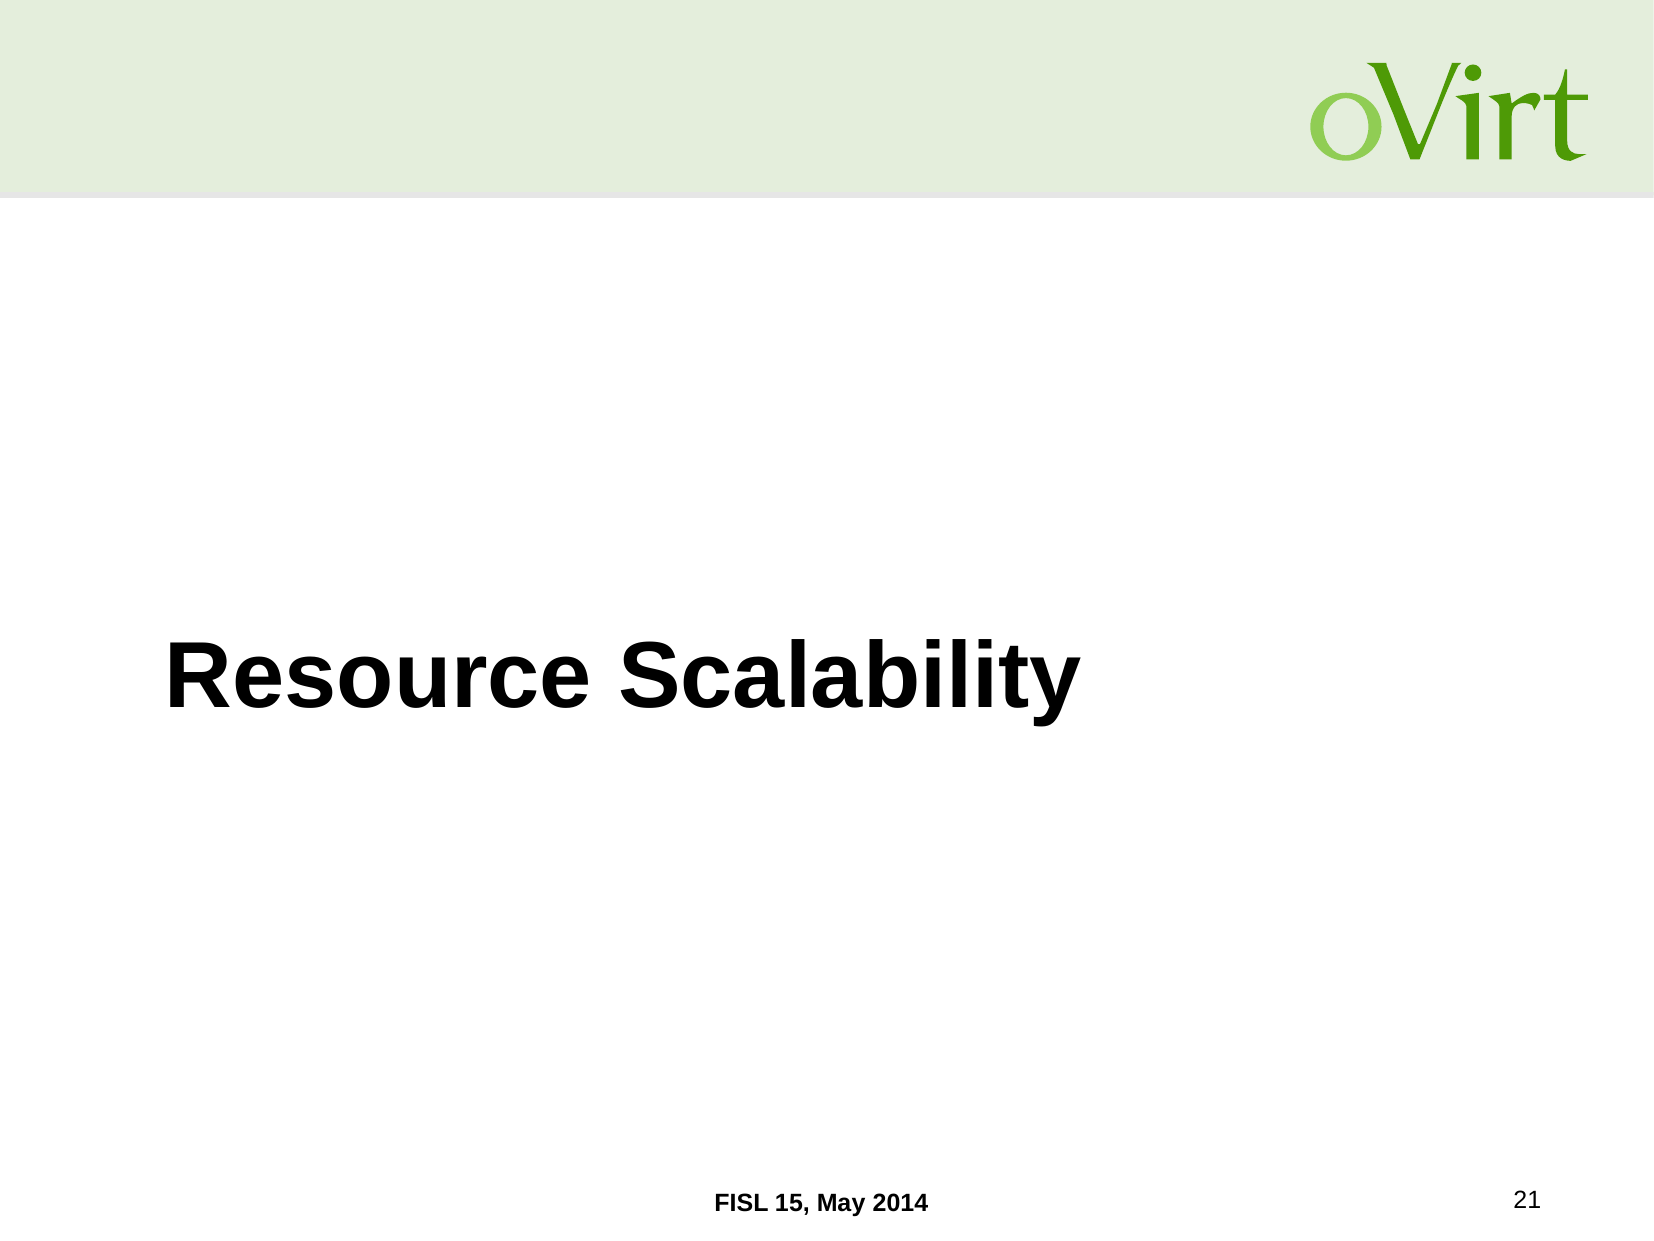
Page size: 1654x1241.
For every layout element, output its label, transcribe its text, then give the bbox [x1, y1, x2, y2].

text_box Resource Scalability [150, 615, 1654, 750]
